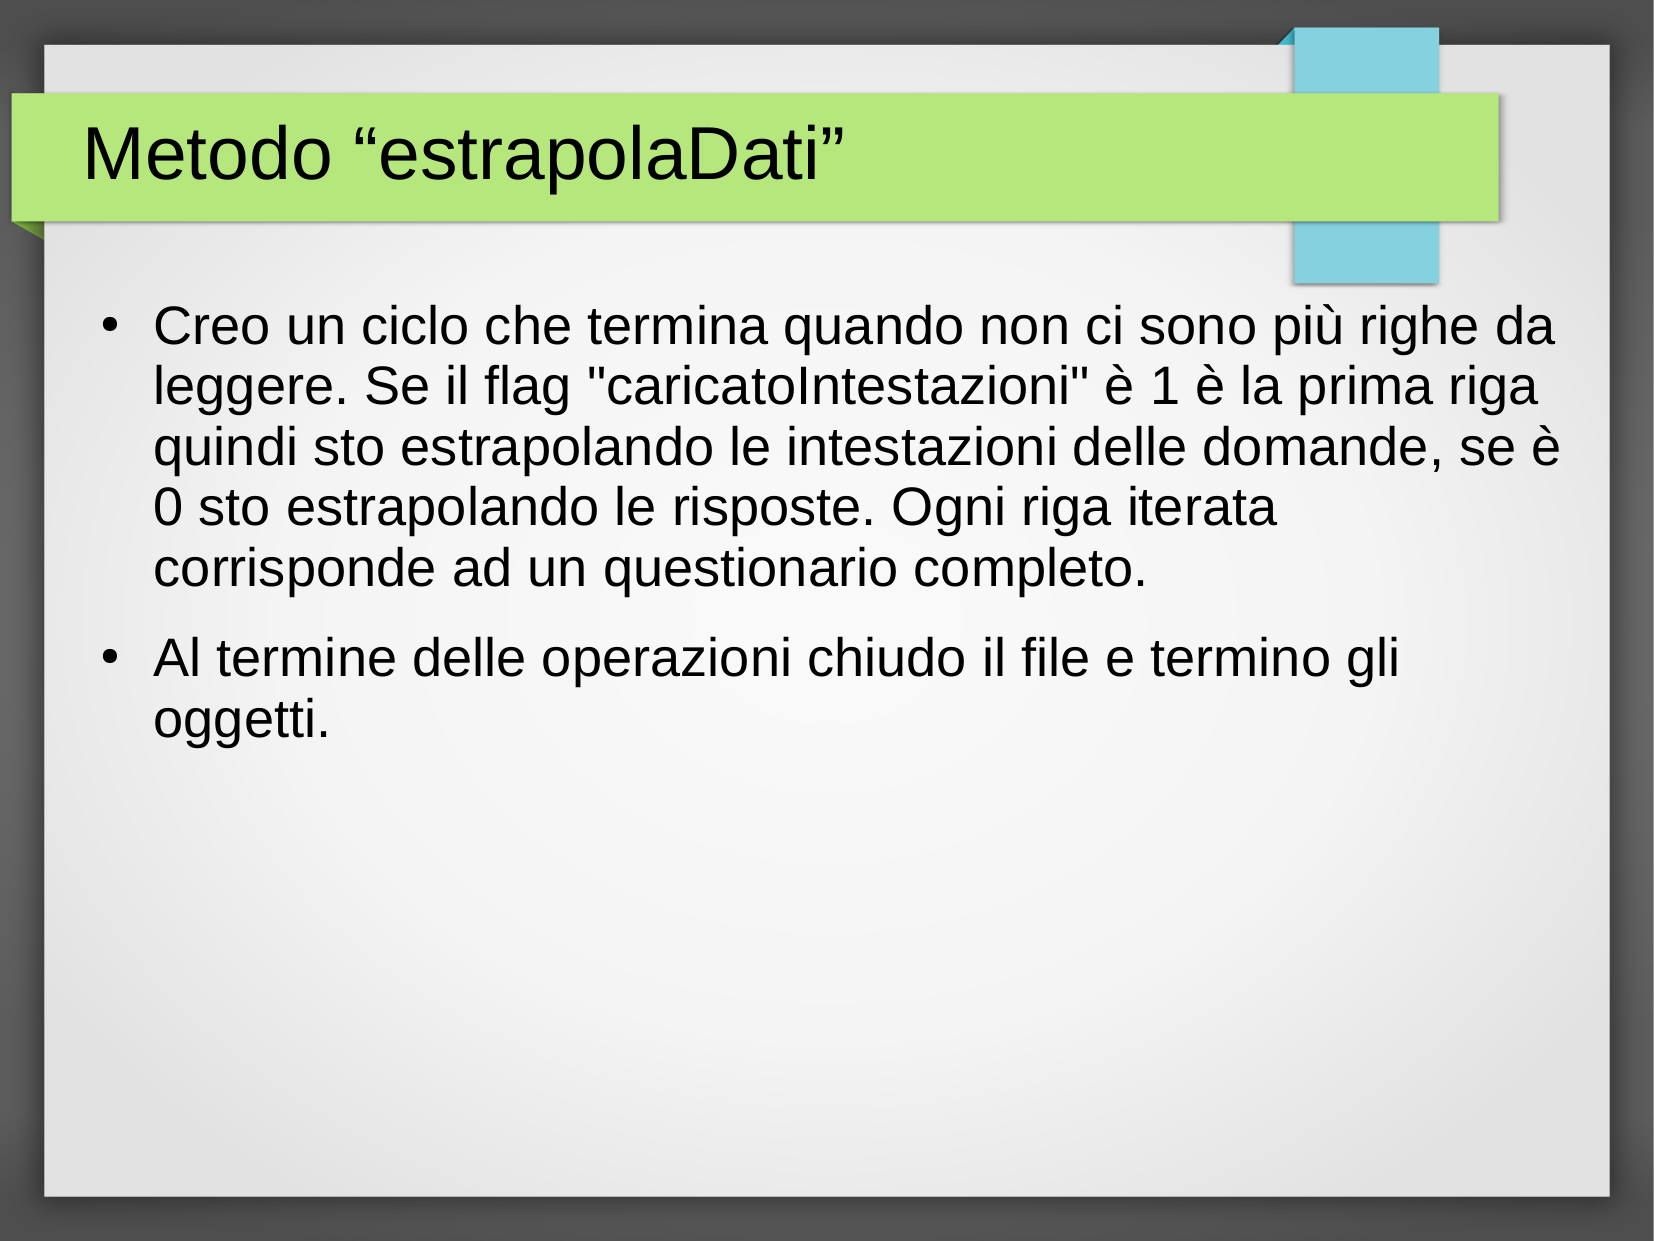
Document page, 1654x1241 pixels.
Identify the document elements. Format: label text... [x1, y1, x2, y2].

picture [0, 0, 1654, 1241]
title Metodo “estrapolaDati” [82, 94, 1264, 213]
list Creo un ciclo che termina quando non ci sono più righe da leggere. Se il flag "caricatoIntestazioni" è 1 è la prima riga quindi sto estrapolando le intestazioni delle domande, se è 0 sto estrapolando le risposte. Ogni riga iterata corrisponde ad un questionario completo. Al termine delle operazioni chiudo il file e termino gli oggetti. [82, 295, 1571, 1015]
